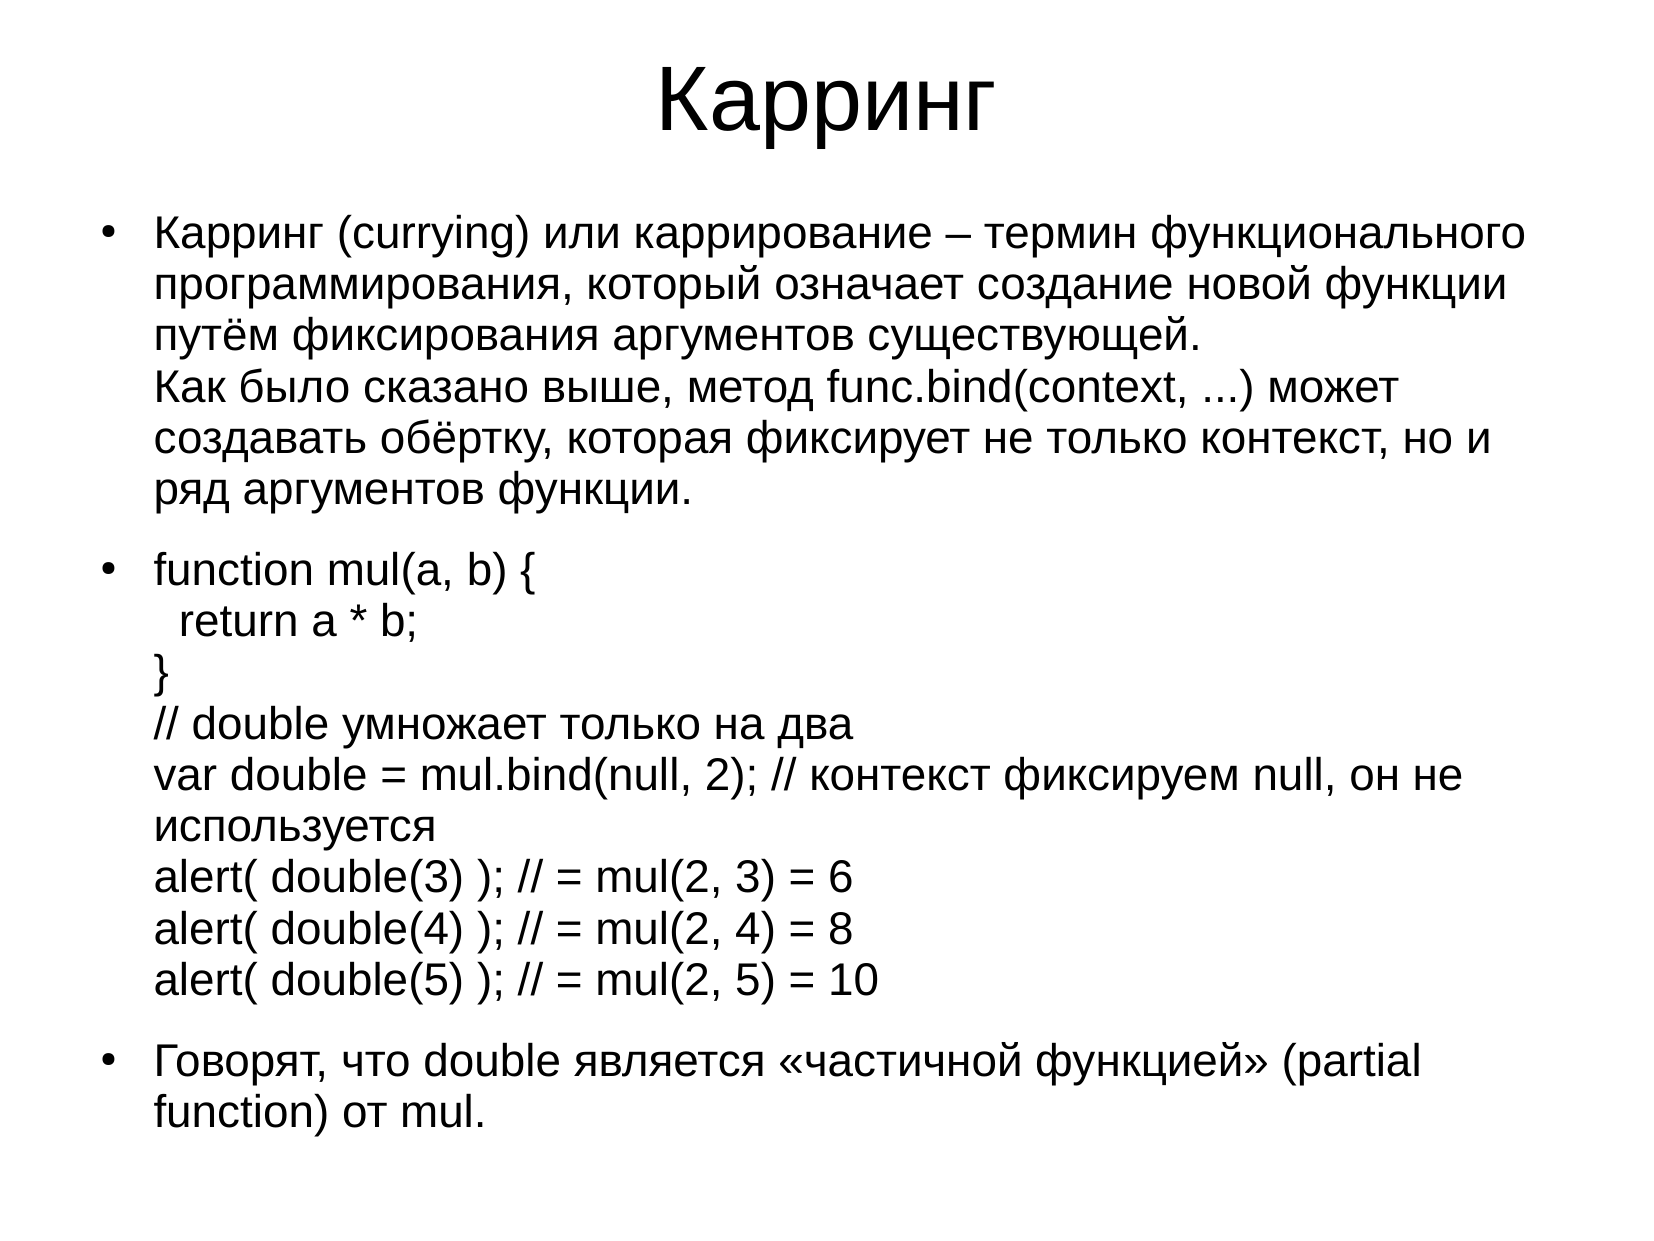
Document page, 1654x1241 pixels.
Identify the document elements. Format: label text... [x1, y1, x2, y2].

title Карринг [82, 47, 1571, 150]
list Карринг (currying) или каррирование – термин функционального программирования, который означает создание новой функции путём фиксирования аргументов существующей. Как было сказано выше, метод func.bind(context, ...) может создавать обёртку, которая фиксирует не только контекст, но и ряд аргументов функции. function mul(a, b) { return a * b; } // double умножает только на два var double = mul.bind(null, 2); // контекст фиксируем null, он не используется alert( double(3) ); // = mul(2, 3) = 6 alert( double(4) ); // = mul(2, 4) = 8 alert( double(5) ); // = mul(2, 5) = 10 Говорят, что double является «частичной функцией» (partial function) от mul. [82, 206, 1571, 1182]
